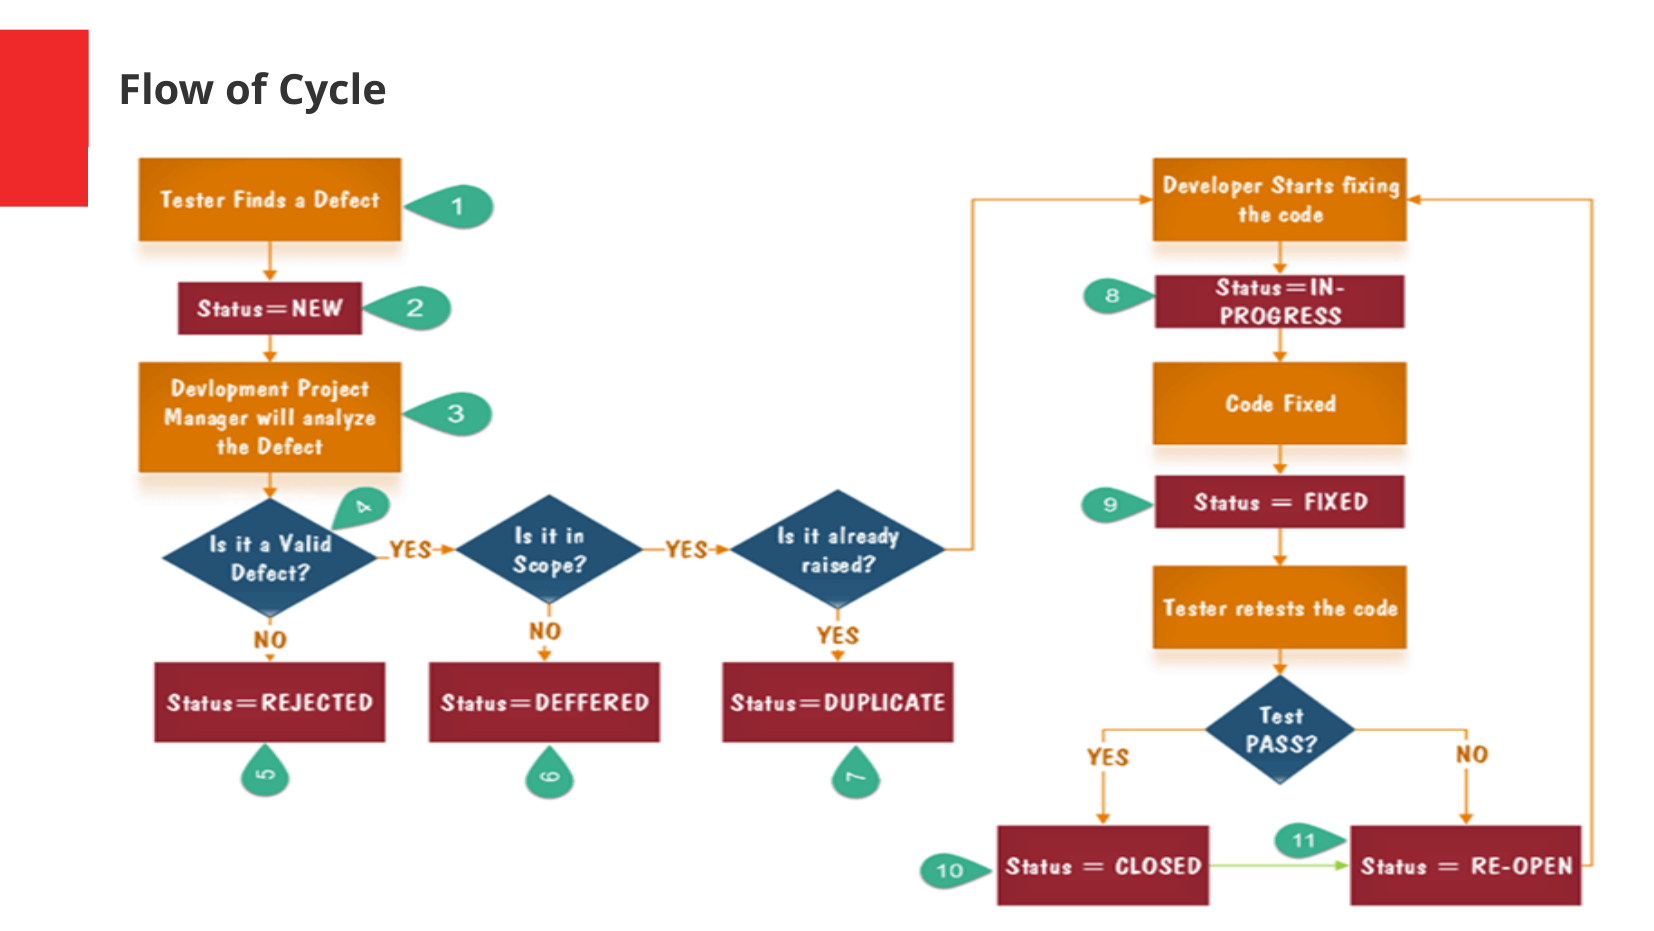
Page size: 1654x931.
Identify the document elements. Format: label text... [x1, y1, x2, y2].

title Flow of Cycle [118, 0, 1595, 147]
picture [88, 147, 1625, 916]
